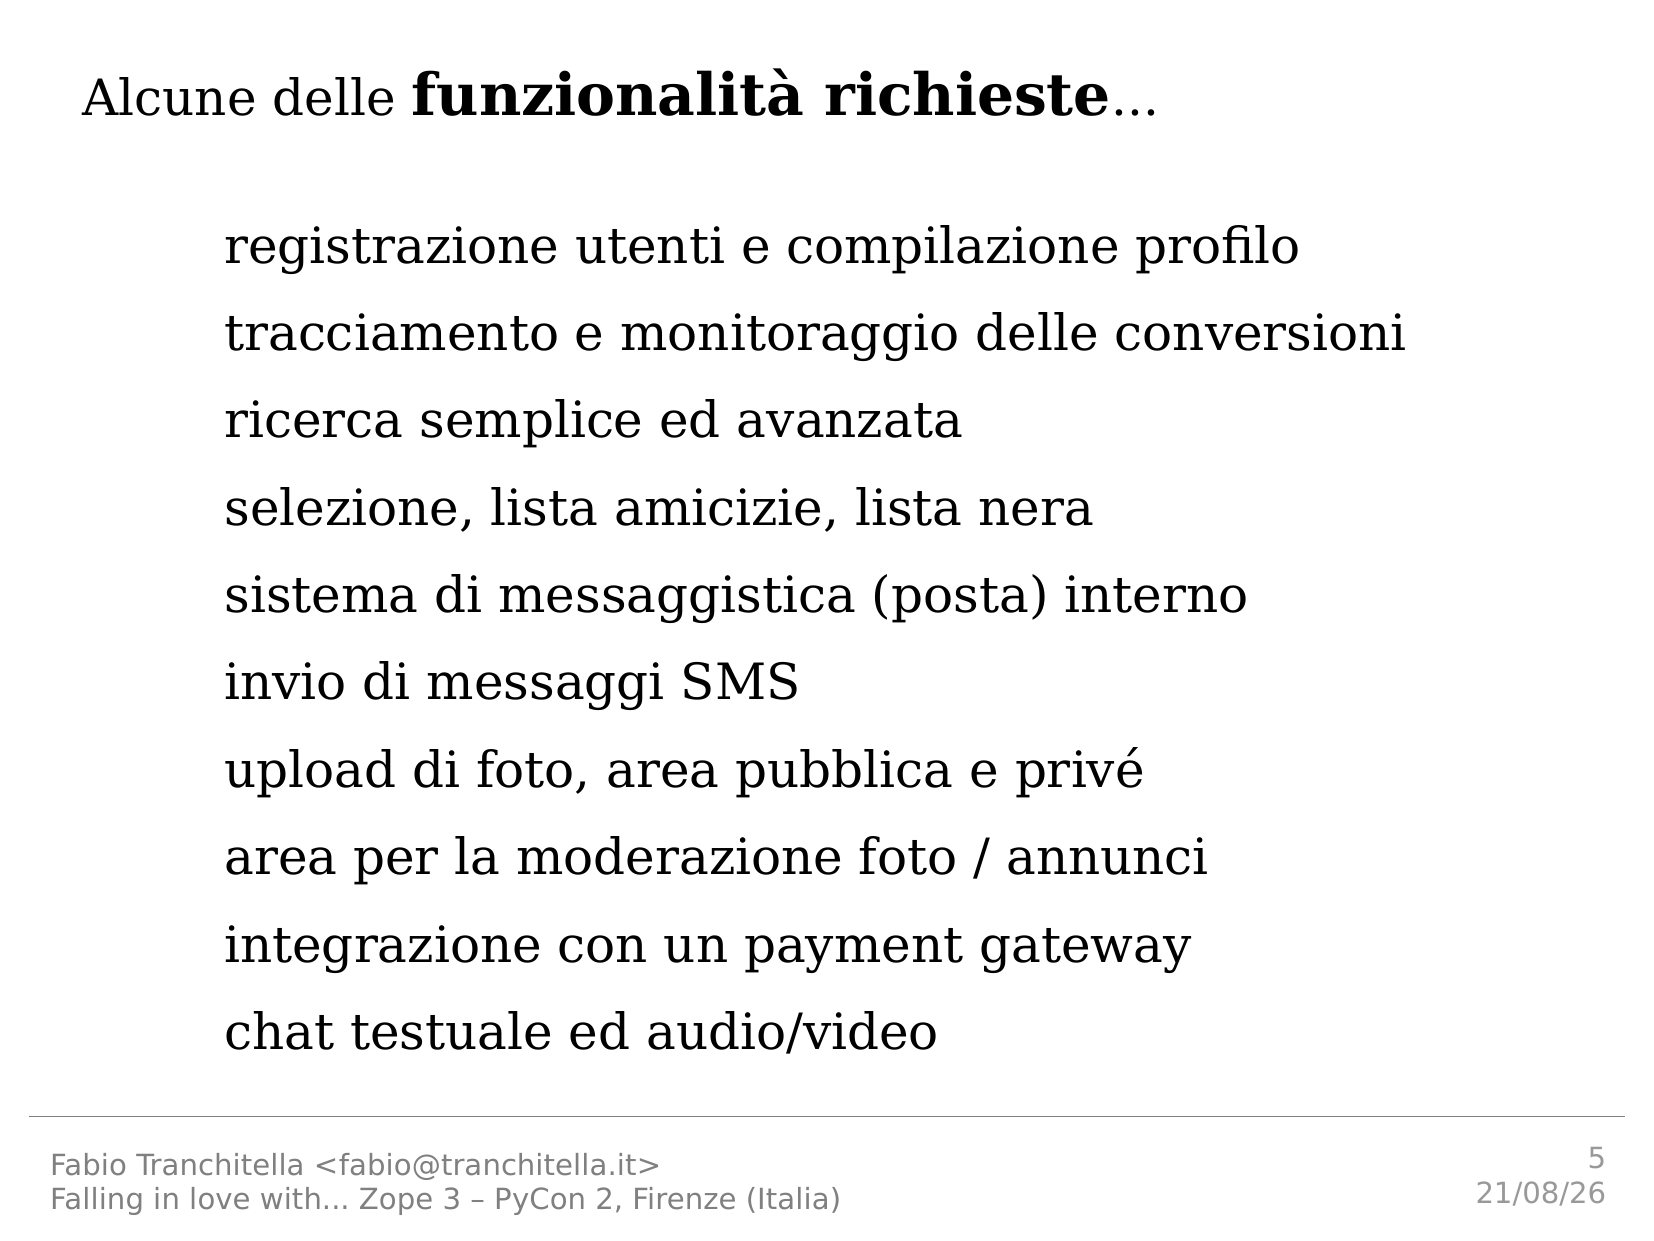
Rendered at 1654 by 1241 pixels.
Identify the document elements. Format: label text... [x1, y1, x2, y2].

subtitle Alcune delle funzionalità richieste... registrazione utenti e compilazione profilo tracciamento e monitoraggio delle conversioni ricerca semplice ed avanzata selezione, lista amicizie, lista nera sistema di messaggistica (posta) interno invio di messaggi SMS upload di foto, area pubblica e privé area per la moderazione foto / annunci integrazione con un payment gateway chat testuale ed audio/video [82, 59, 1571, 1063]
